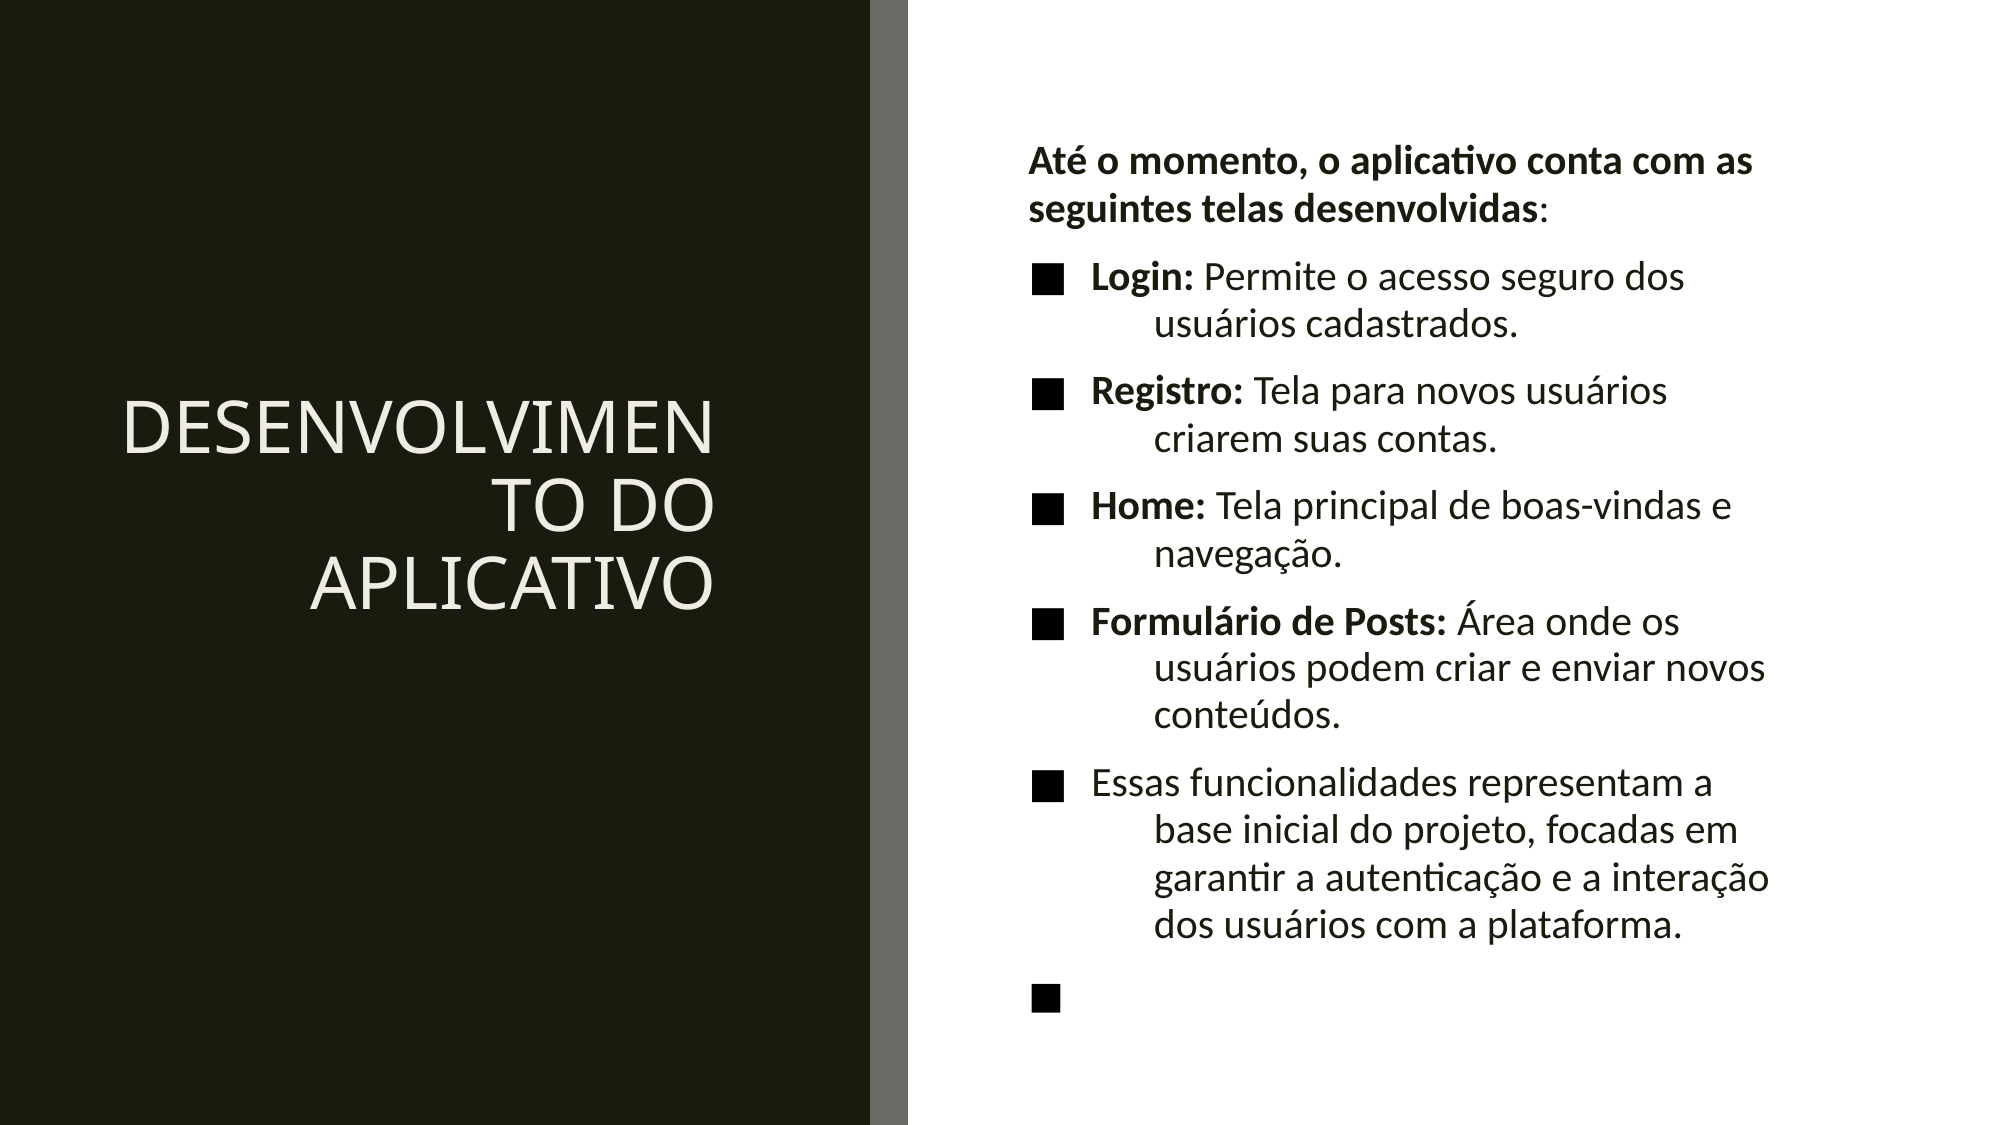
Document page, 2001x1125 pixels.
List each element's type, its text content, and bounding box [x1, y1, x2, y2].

title DESENVOLVIMENTO DO APLICATIVO [105, 129, 765, 994]
text_box [0, 0, 908, 1125]
list Até o momento, o aplicativo conta com as seguintes telas desenvolvidas: Login: Permite o acesso seguro dos usuários cadastrados. Registro: Tela para novos usuários criarem suas contas. Home: Tela principal de boas-vindas e navegação. Formulário de Posts: Área onde os usuários podem criar e enviar novos conteúdos. Essas funcionalidades representam a base inicial do projeto, focadas em garantir a autenticação e a interação dos usuários com a plataforma. [1013, 129, 1816, 994]
